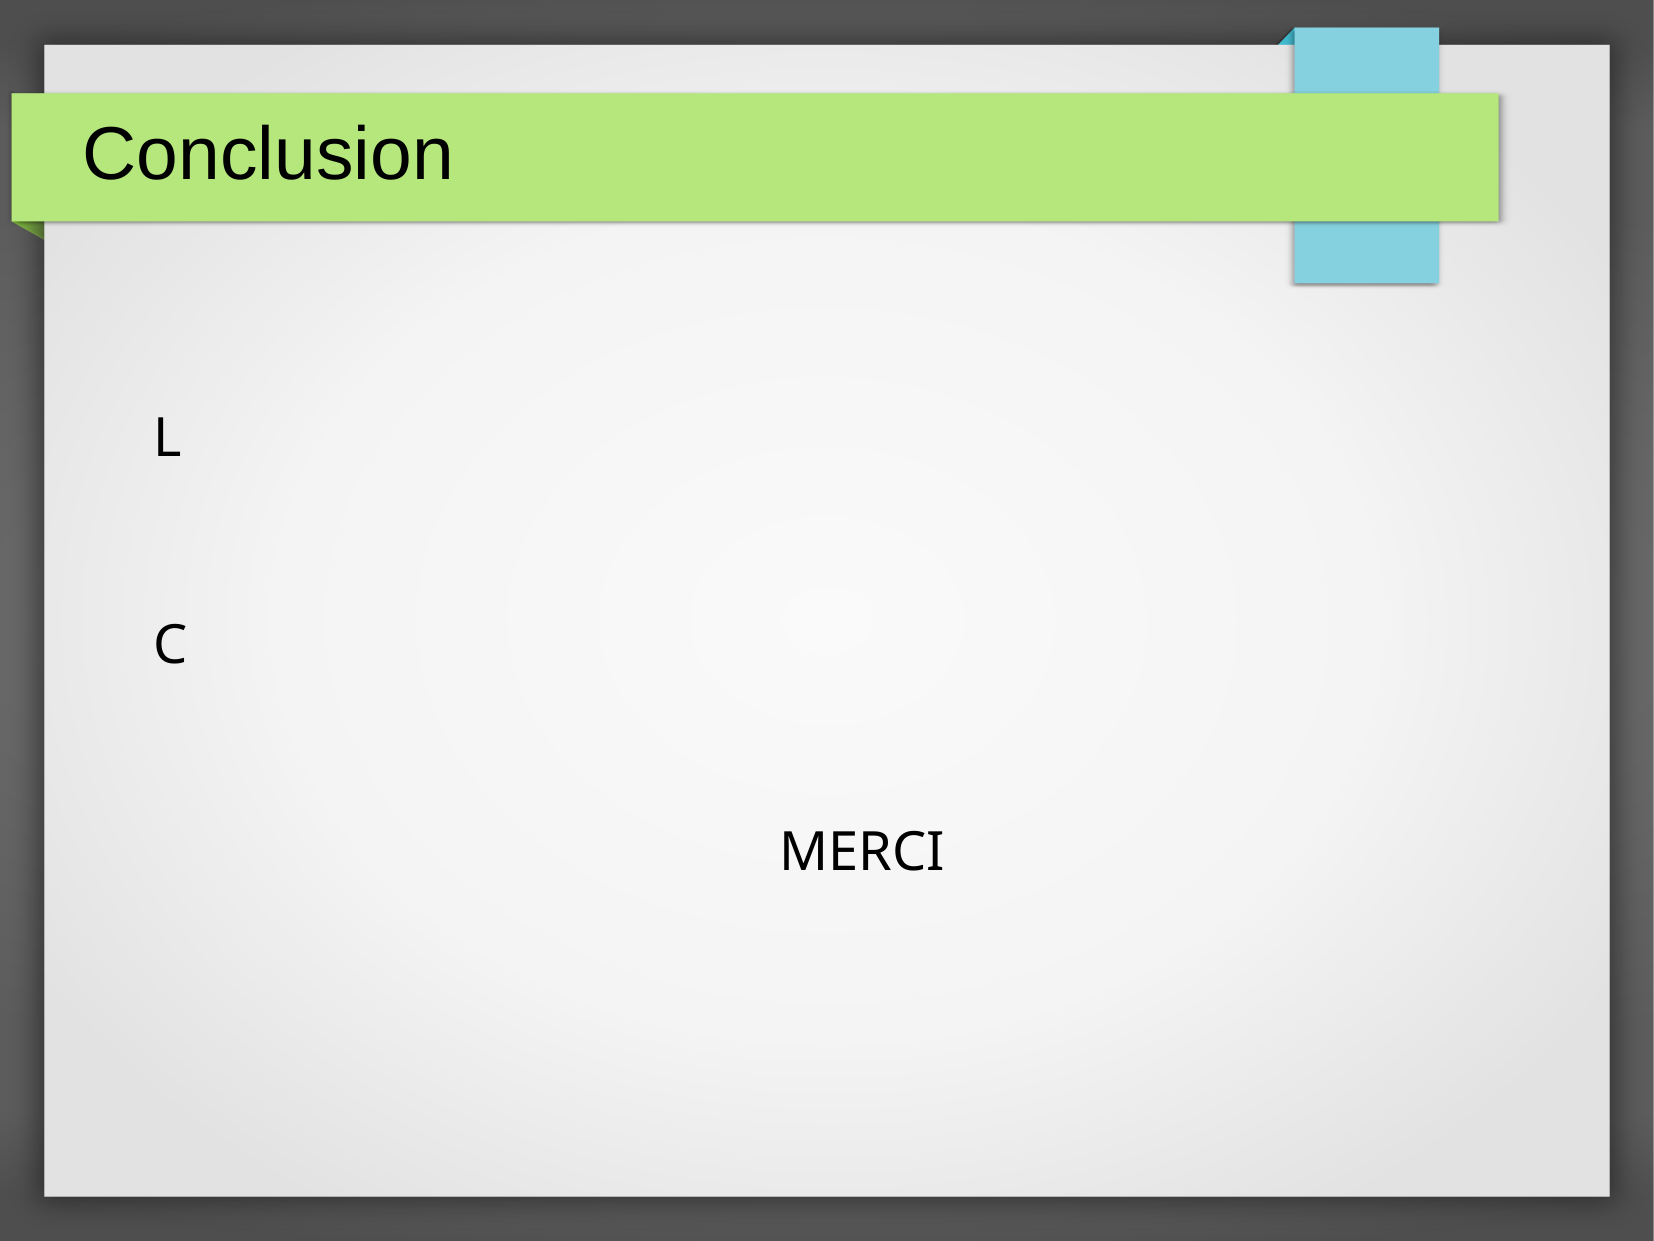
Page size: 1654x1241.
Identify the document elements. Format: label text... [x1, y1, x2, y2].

picture [0, 0, 1654, 1241]
title Conclusion [82, 94, 1264, 213]
list L C MERCI [82, 295, 1571, 1015]
